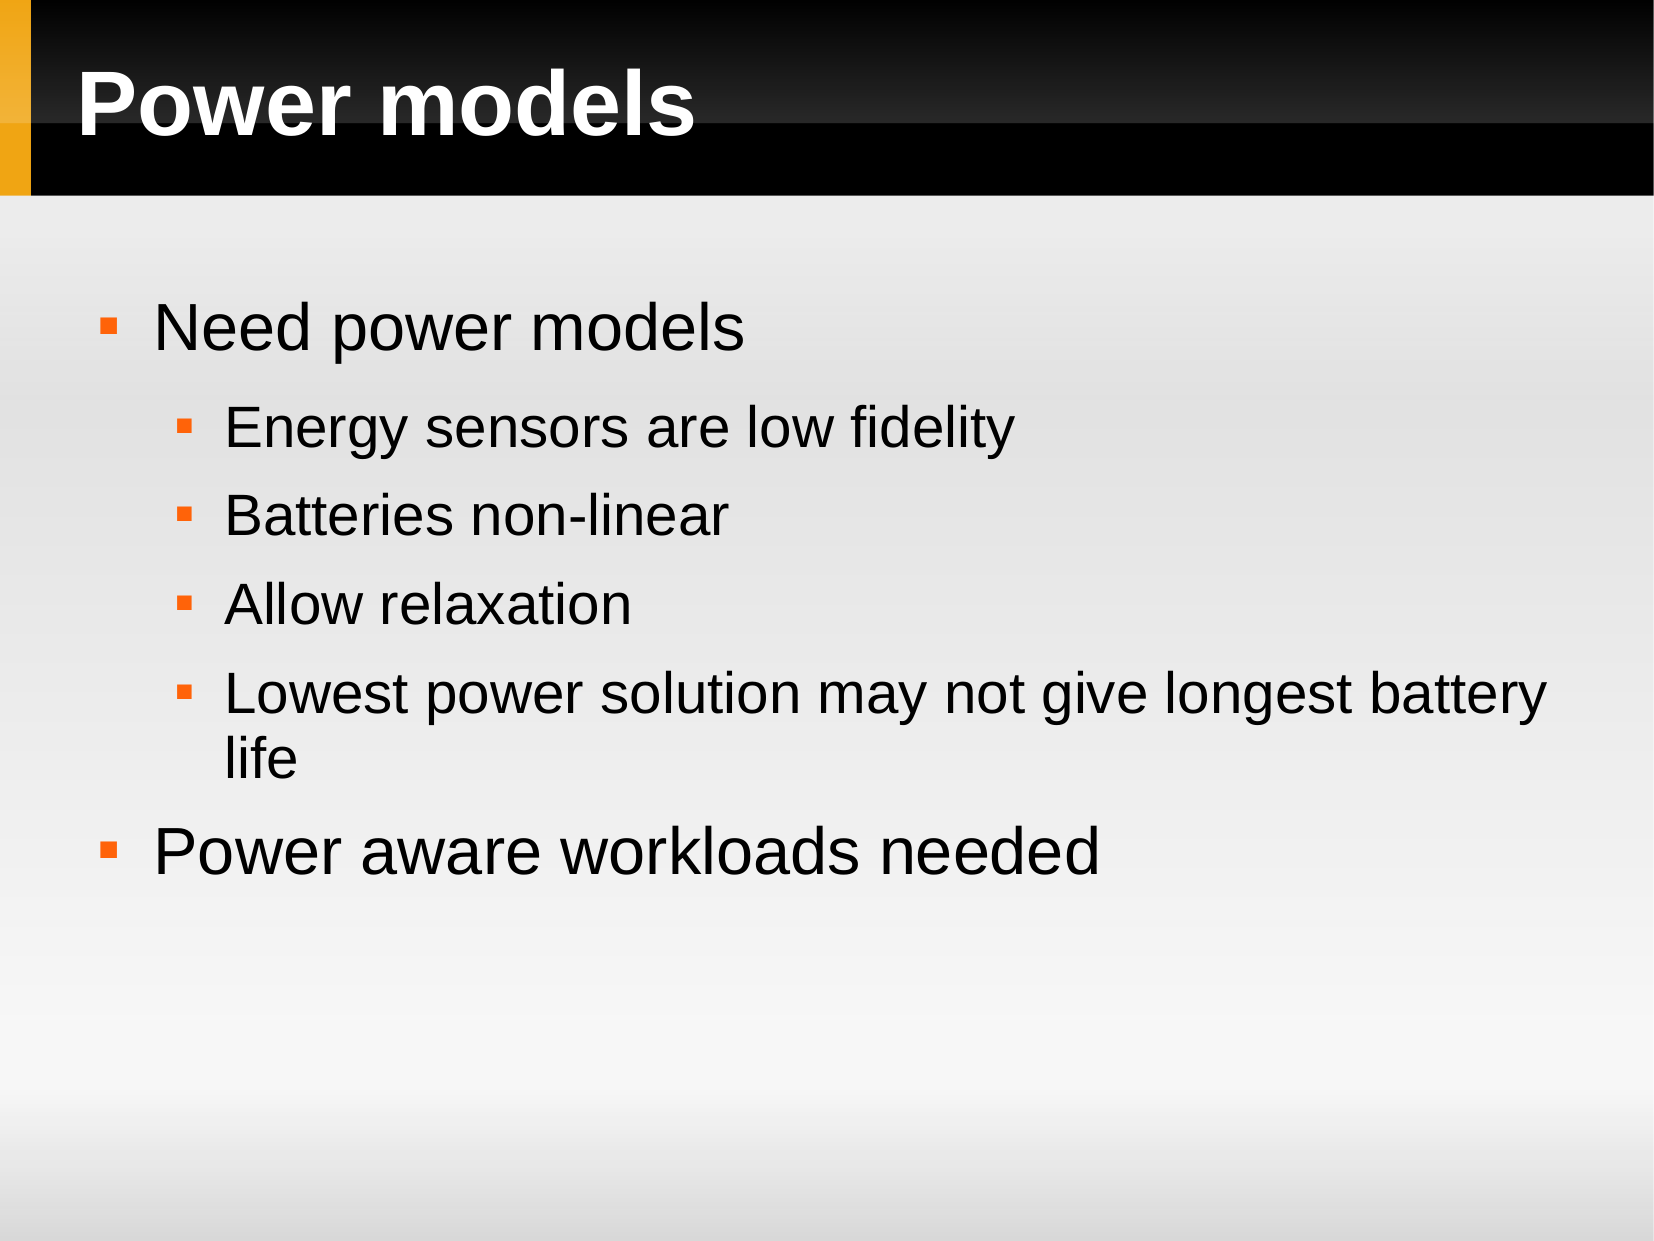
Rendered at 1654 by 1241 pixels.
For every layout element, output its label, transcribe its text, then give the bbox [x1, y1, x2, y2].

title Power models [76, 7, 1565, 200]
list Need power models Energy sensors are low fidelity Batteries non-linear Allow relaxation Lowest power solution may not give longest battery life Power aware workloads needed [82, 290, 1571, 1094]
picture [0, 0, 1654, 1241]
